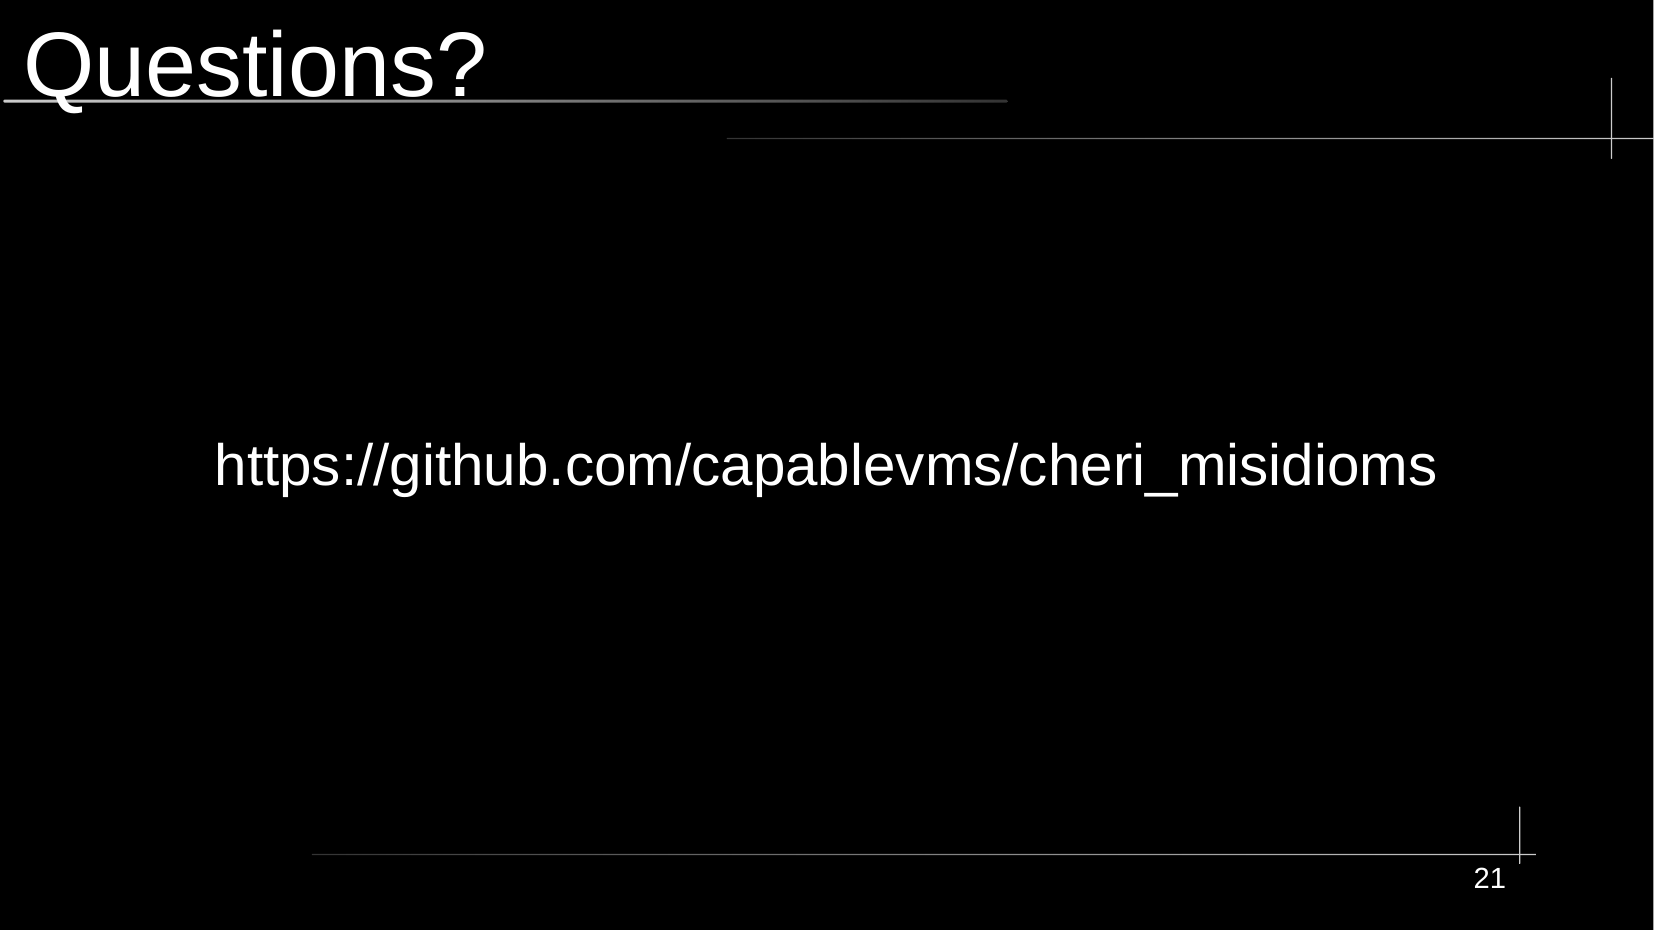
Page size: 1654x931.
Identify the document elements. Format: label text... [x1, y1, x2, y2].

title Questions? [23, 11, 1589, 119]
text_box https://github.com/capablevms/cheri_misidioms [199, 425, 1454, 505]
